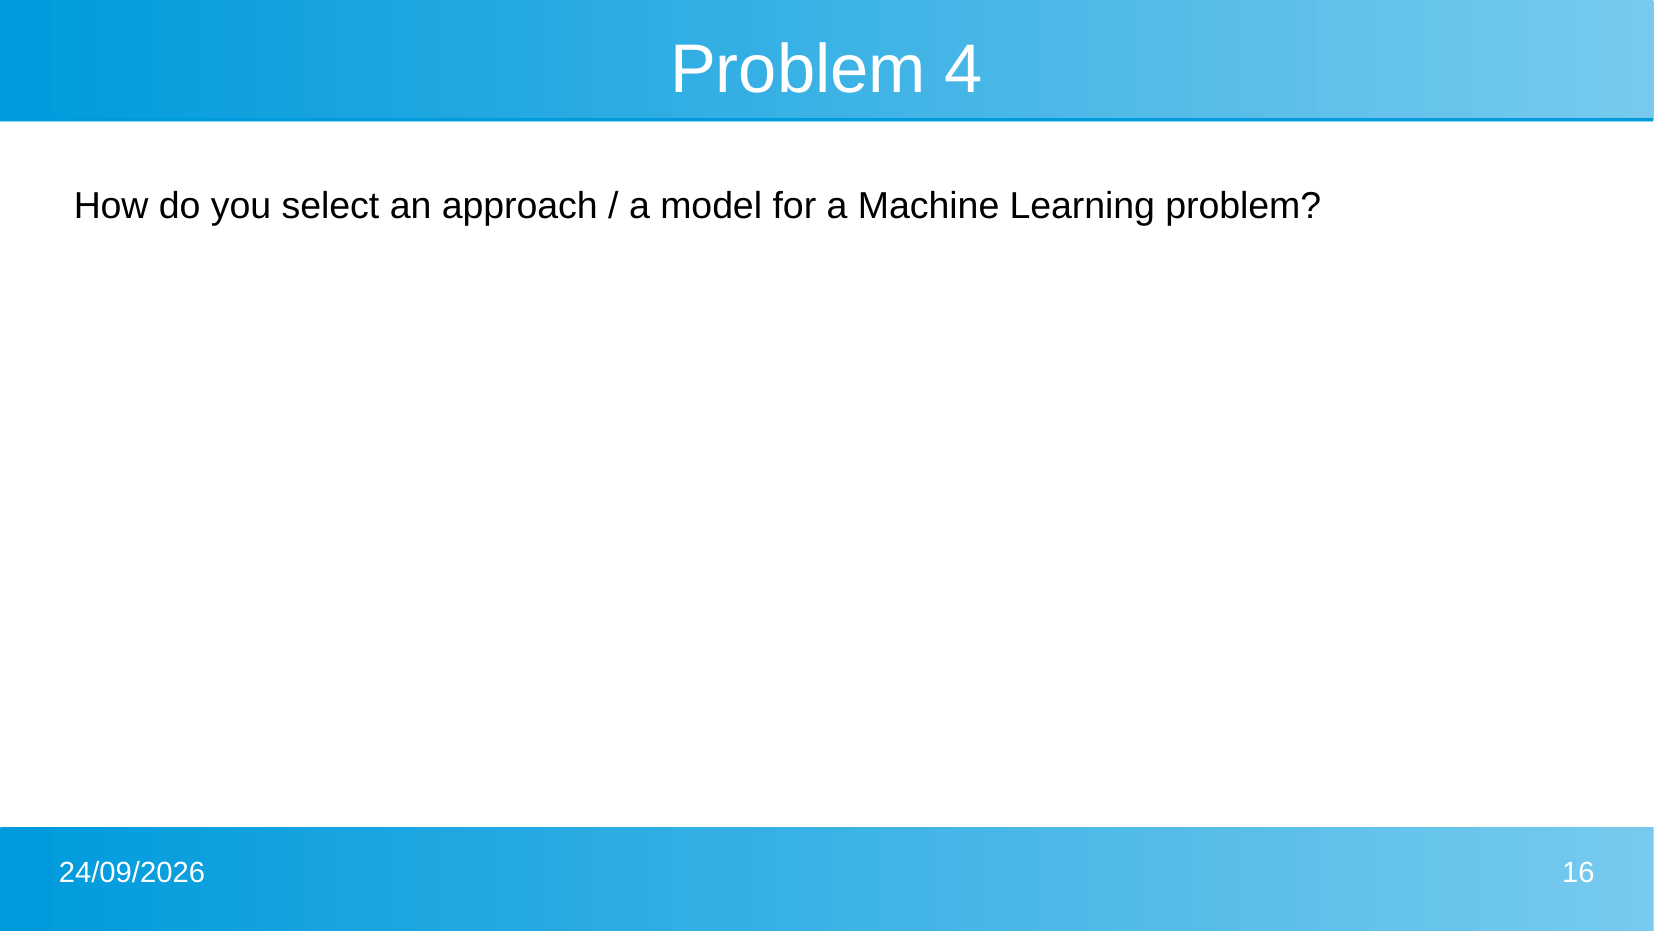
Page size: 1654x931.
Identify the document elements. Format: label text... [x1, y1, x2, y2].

text_box How do you select an approach / a model for a Machine Learning problem? [59, 177, 1565, 234]
title Problem 4 [59, 29, 1595, 108]
